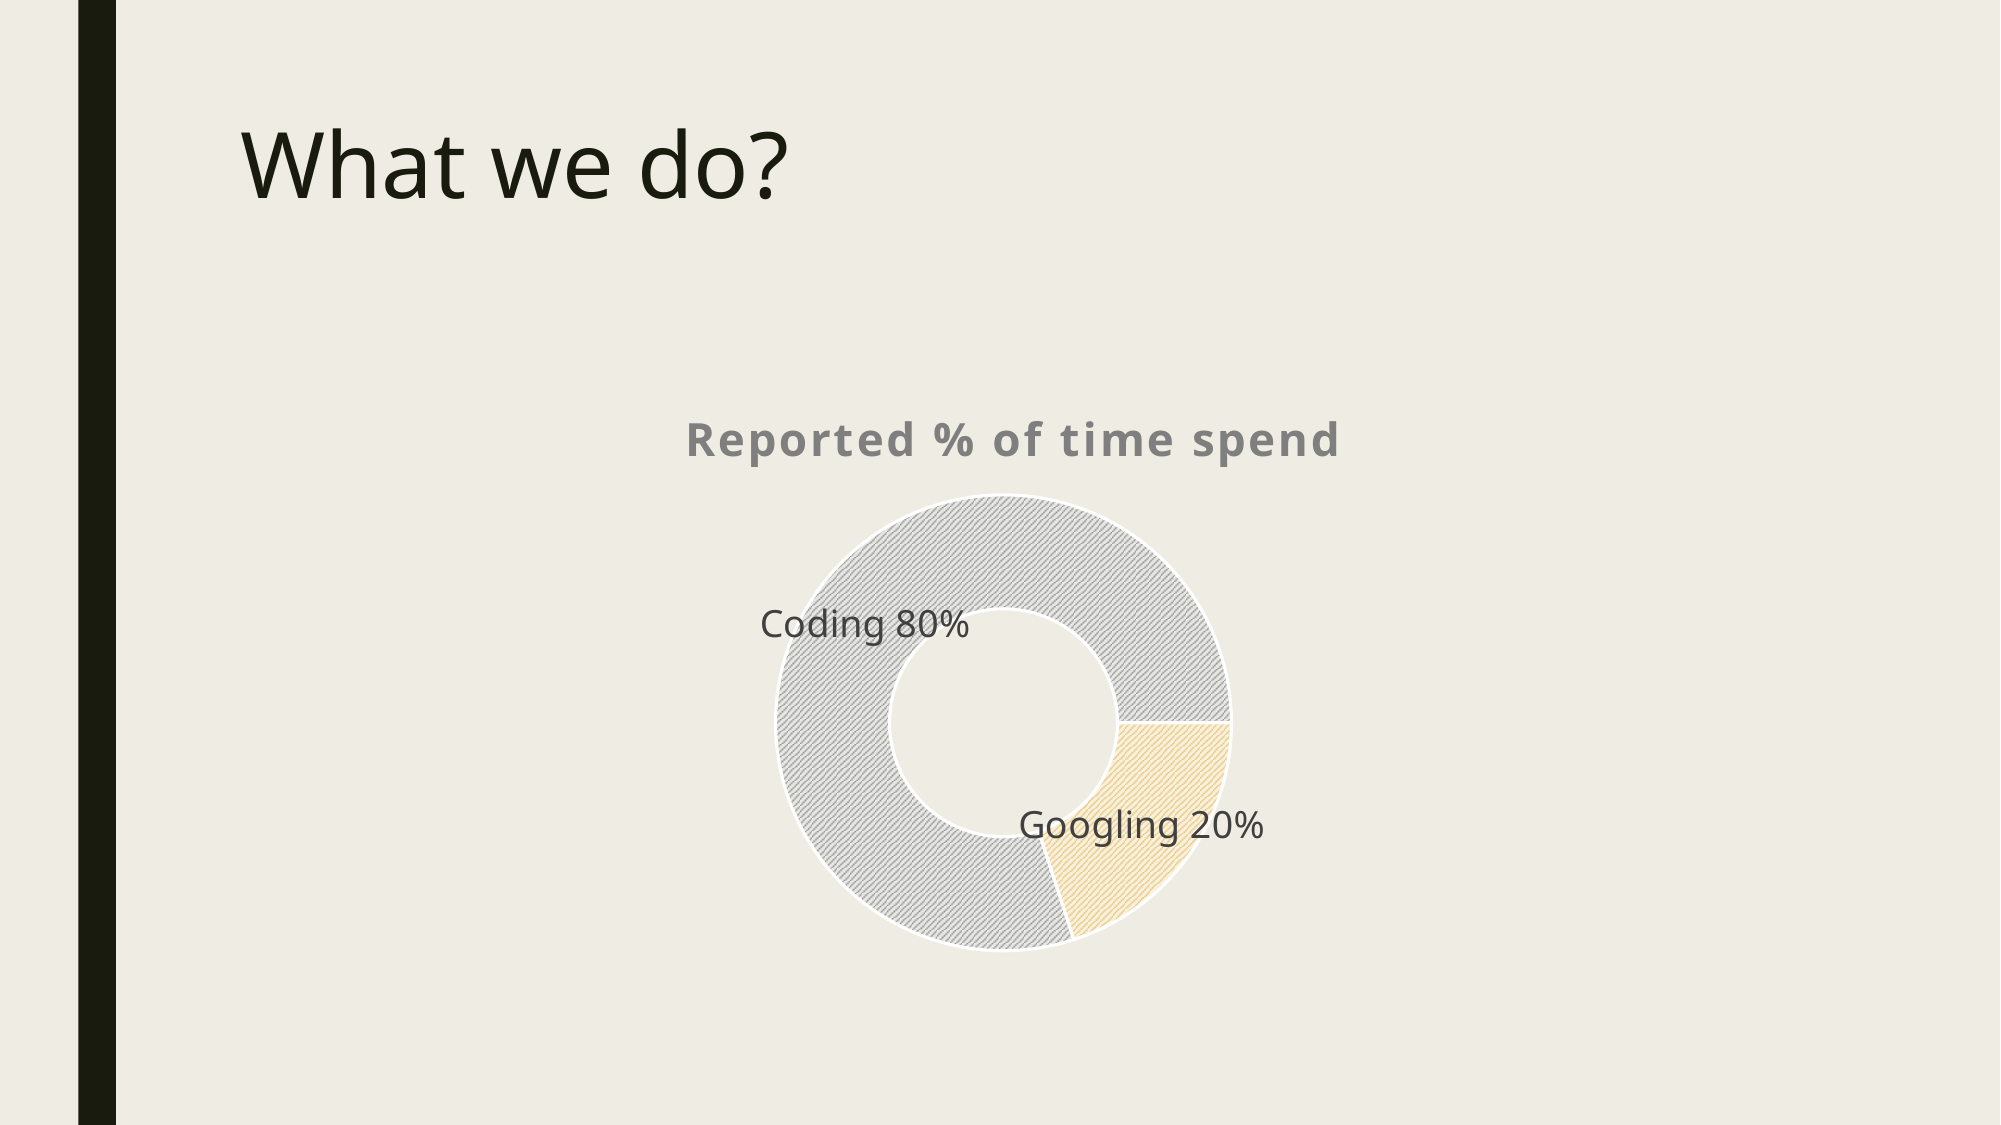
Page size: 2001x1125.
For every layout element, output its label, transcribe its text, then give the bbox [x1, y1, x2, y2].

chart [225, 375, 1801, 963]
title What we do? [225, 112, 1801, 357]
